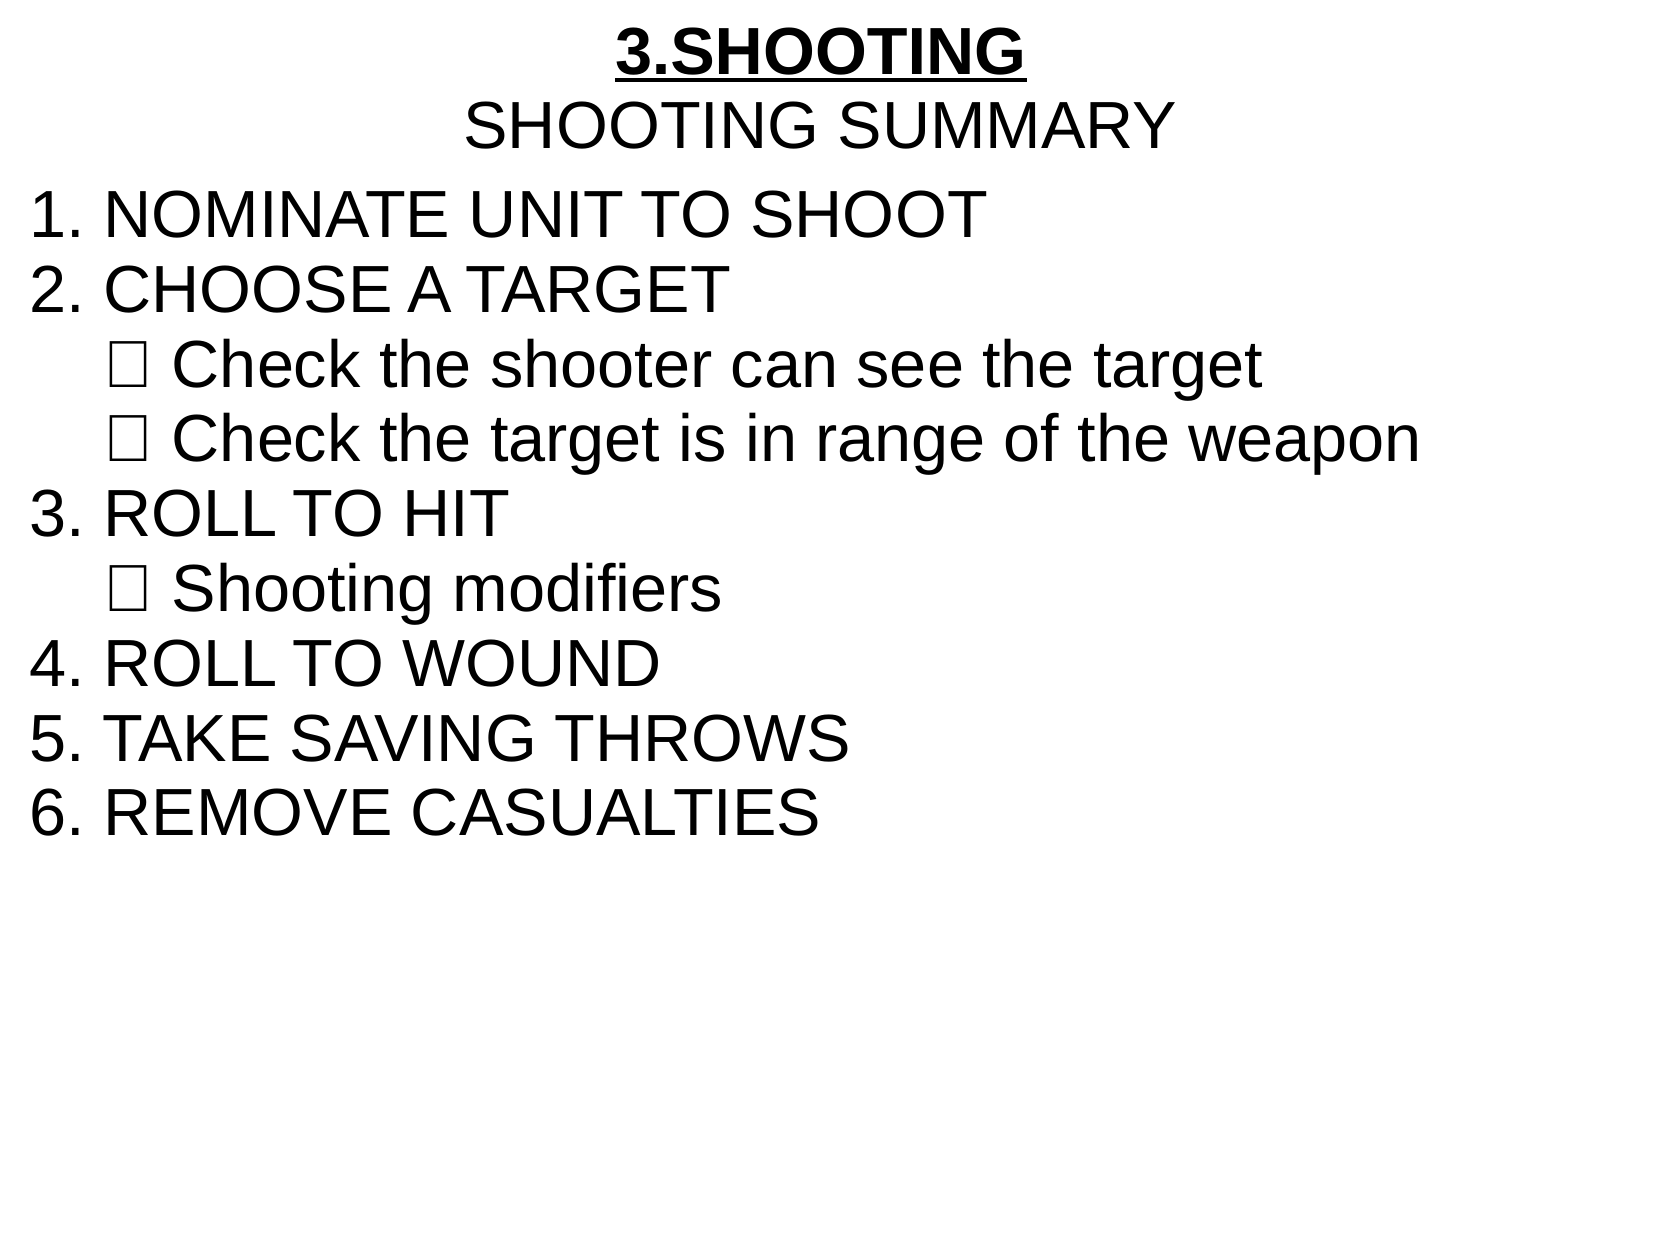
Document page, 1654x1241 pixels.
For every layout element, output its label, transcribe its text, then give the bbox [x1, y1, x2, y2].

title 3.SHOOTING SHOOTING SUMMARY [17, 13, 1625, 164]
subtitle 1. NOMINATE UNIT TO SHOOT 2. CHOOSE A TARGET  Check the shooter can see the target  Check the target is in range of the weapon 3. ROLL TO HIT  Shooting modifiers 4. ROLL TO WOUND 5. TAKE SAVING THROWS 6. REMOVE CASUALTIES [29, 177, 1625, 1211]
